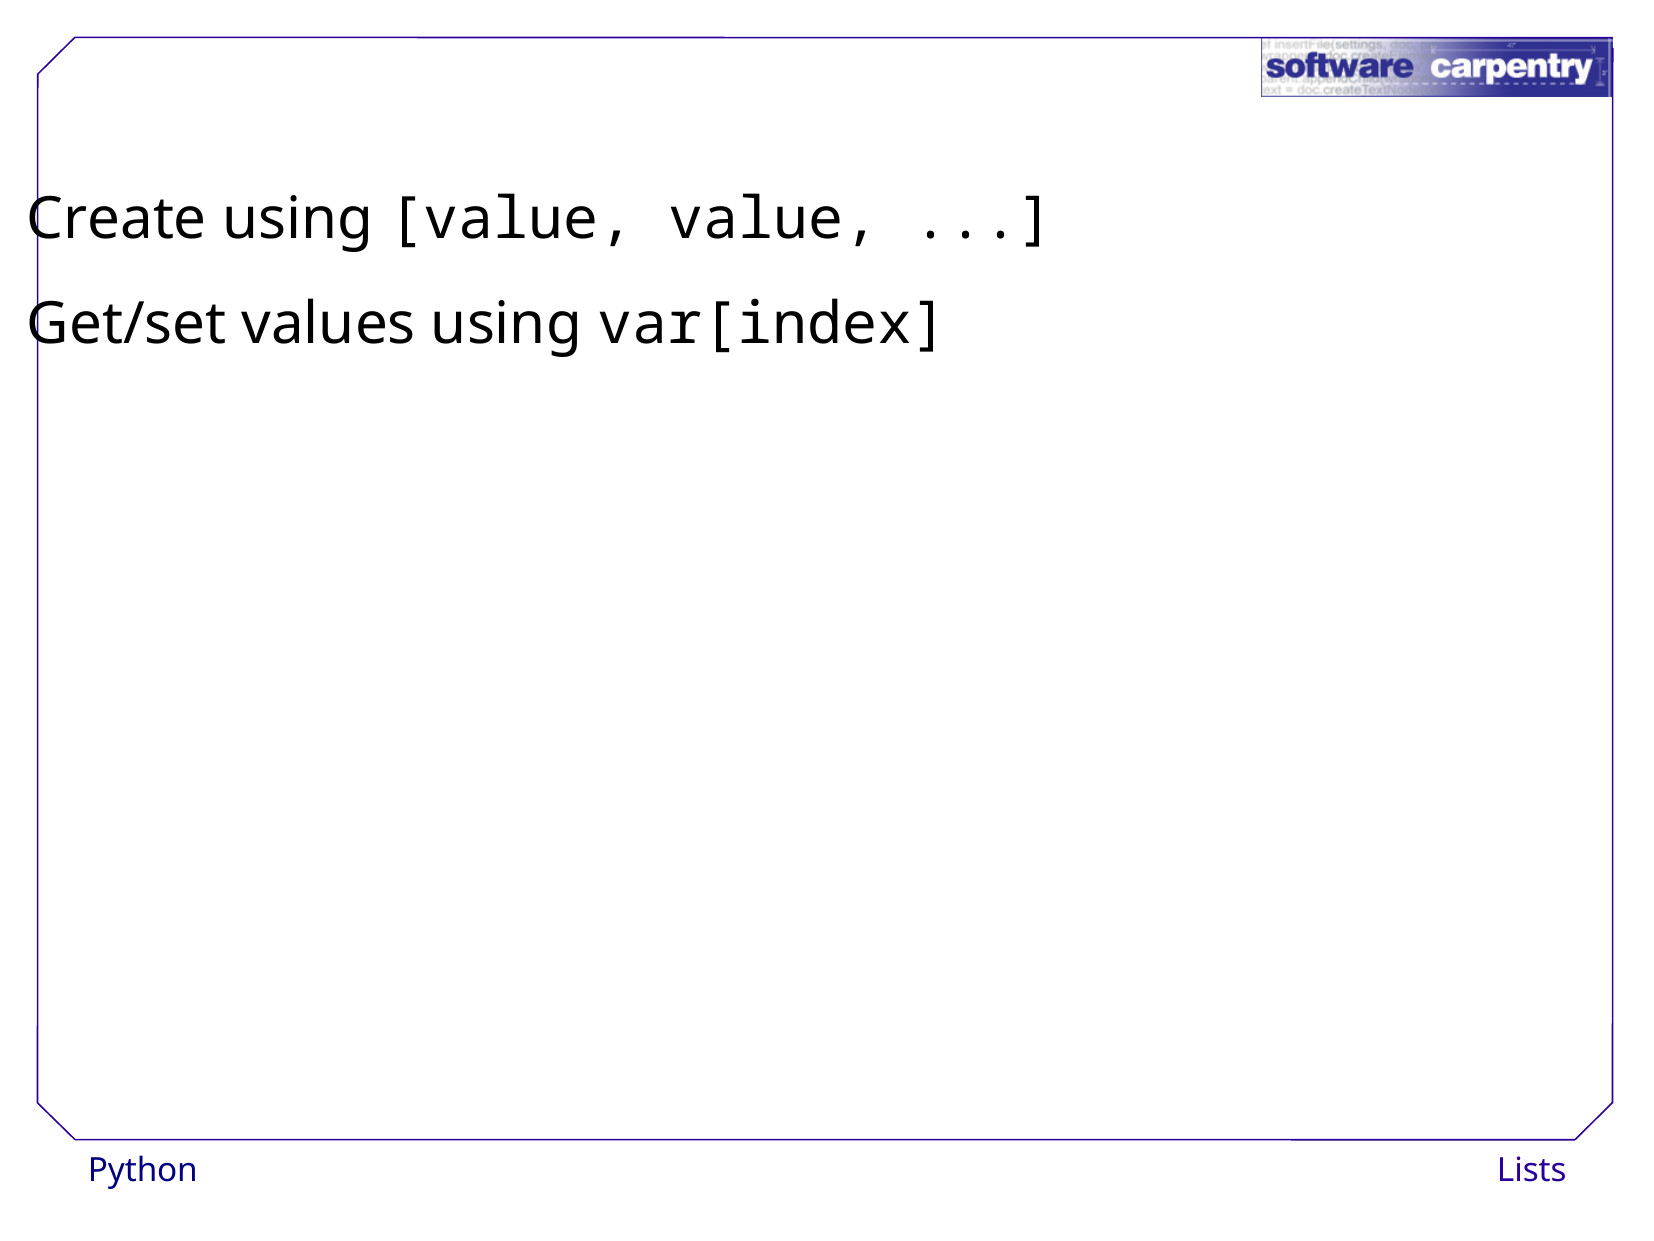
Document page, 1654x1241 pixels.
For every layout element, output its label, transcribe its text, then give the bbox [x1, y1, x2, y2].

text_box Create using [value, value, ...] Get/set values using var[index] [12, 137, 1219, 364]
picture [1261, 39, 1613, 97]
